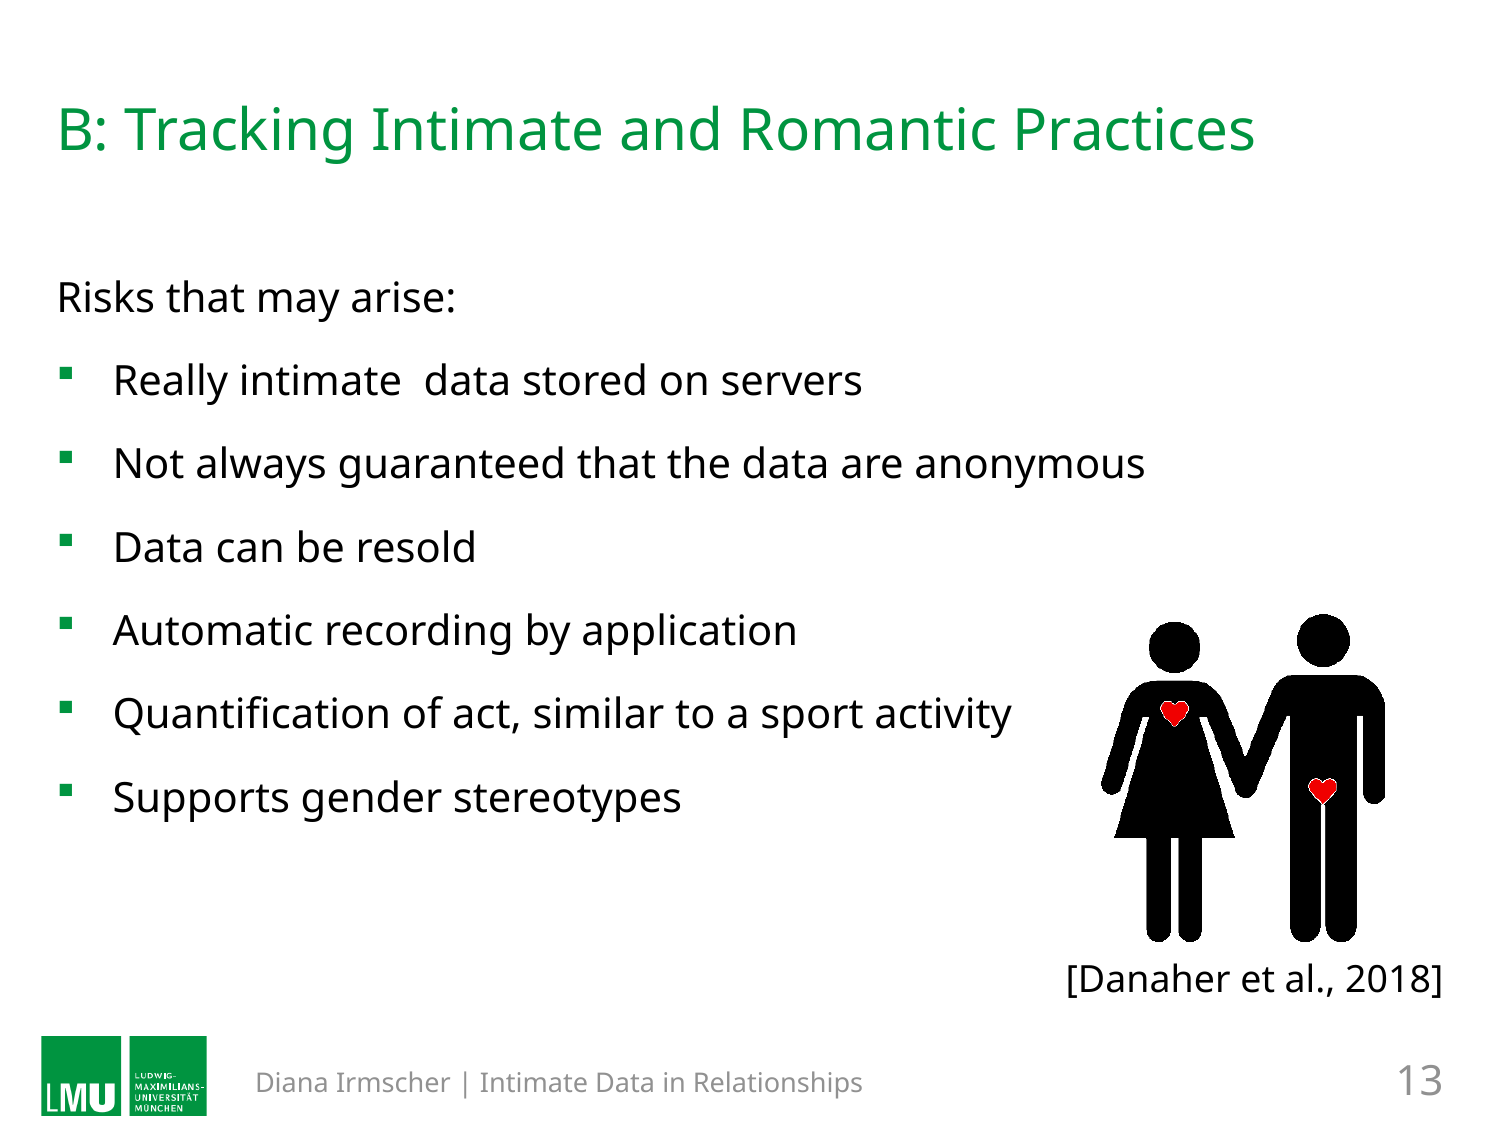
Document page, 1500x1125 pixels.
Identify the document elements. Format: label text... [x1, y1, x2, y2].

list [Danaher et al., 2018] [41, 947, 1459, 1007]
list Risks that may arise: Really intimate data stored on servers Not always guaranteed that the data are anonymous Data can be resold Automatic recording by application Quantification of act, similar to a sport activity Supports gender stereotypes [41, 263, 1459, 947]
footer Diana Irmscher | Intimate Data in Relationships [240, 1046, 963, 1117]
picture [927, 596, 1500, 951]
title B: Tracking Intimate and Romantic Practices [41, 37, 1459, 217]
slide_number 20 [1014, 1046, 1459, 1117]
